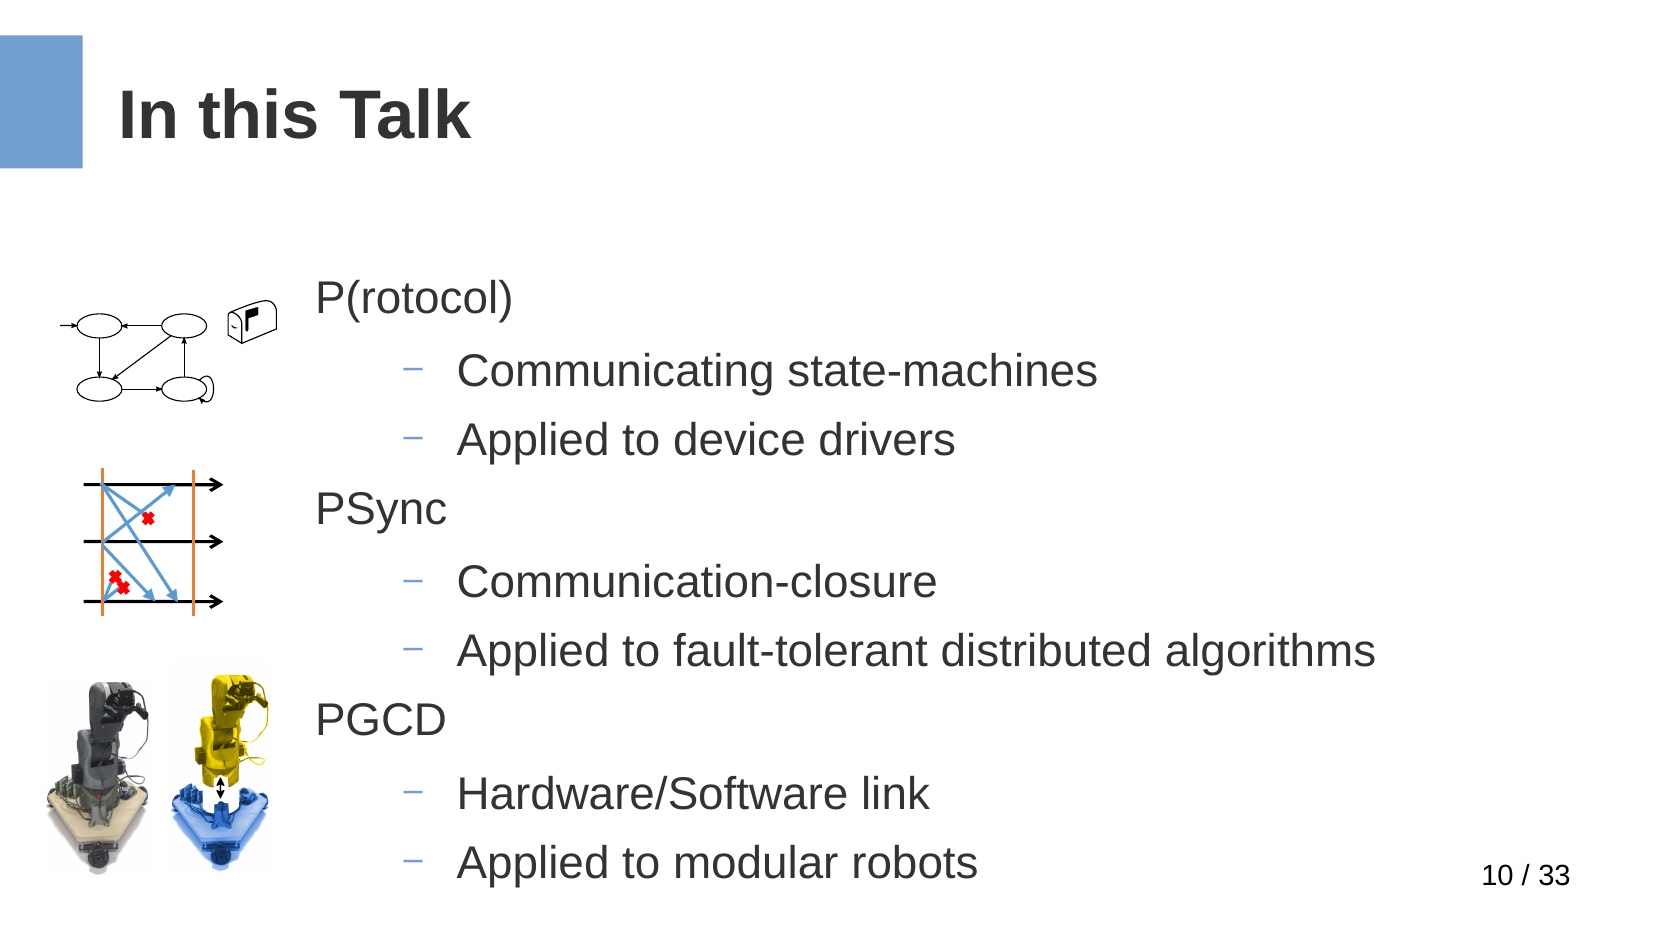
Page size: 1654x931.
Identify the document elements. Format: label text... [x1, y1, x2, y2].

list P(rotocol) Communicating state-machines Applied to device drivers PSync Communication-closure Applied to fault-tolerant distributed algorithms PGCD Hardware/Software link Applied to modular robots [315, 271, 1571, 826]
title In this Talk [118, 37, 1571, 193]
picture [227, 300, 277, 345]
picture [60, 313, 215, 405]
picture [45, 680, 151, 876]
text_box [143, 512, 154, 524]
text_box [110, 571, 129, 594]
picture [170, 659, 271, 872]
